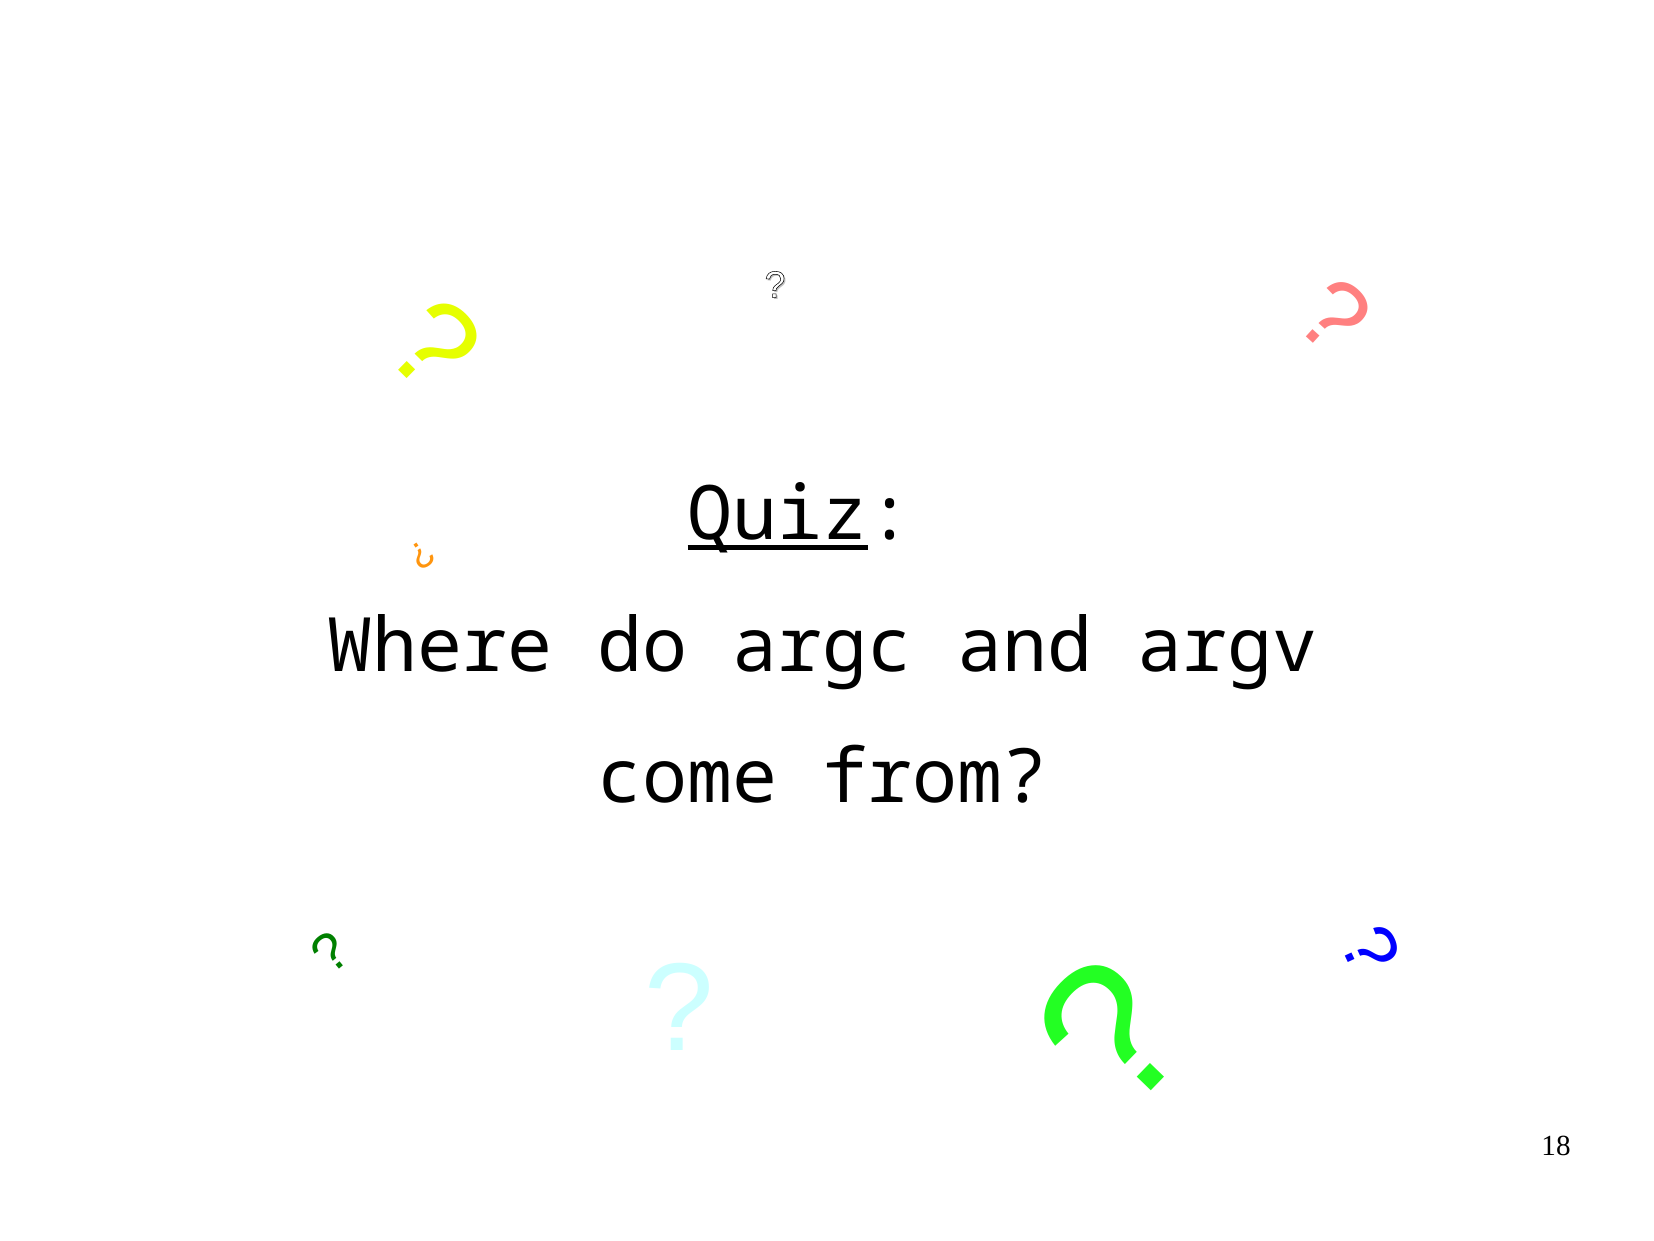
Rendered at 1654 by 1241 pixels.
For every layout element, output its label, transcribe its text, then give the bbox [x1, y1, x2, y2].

text_box ? [345, 255, 525, 435]
text_box ? [1260, 240, 1409, 391]
text_box ? [385, 516, 460, 593]
text_box ? [975, 900, 1246, 1168]
text_box ? [1310, 896, 1431, 1003]
list Quiz: Where do argc and argv come from? [285, 458, 1361, 826]
text_box ? [630, 930, 730, 1085]
text_box ? [749, 256, 801, 313]
text_box ? [282, 904, 378, 1001]
